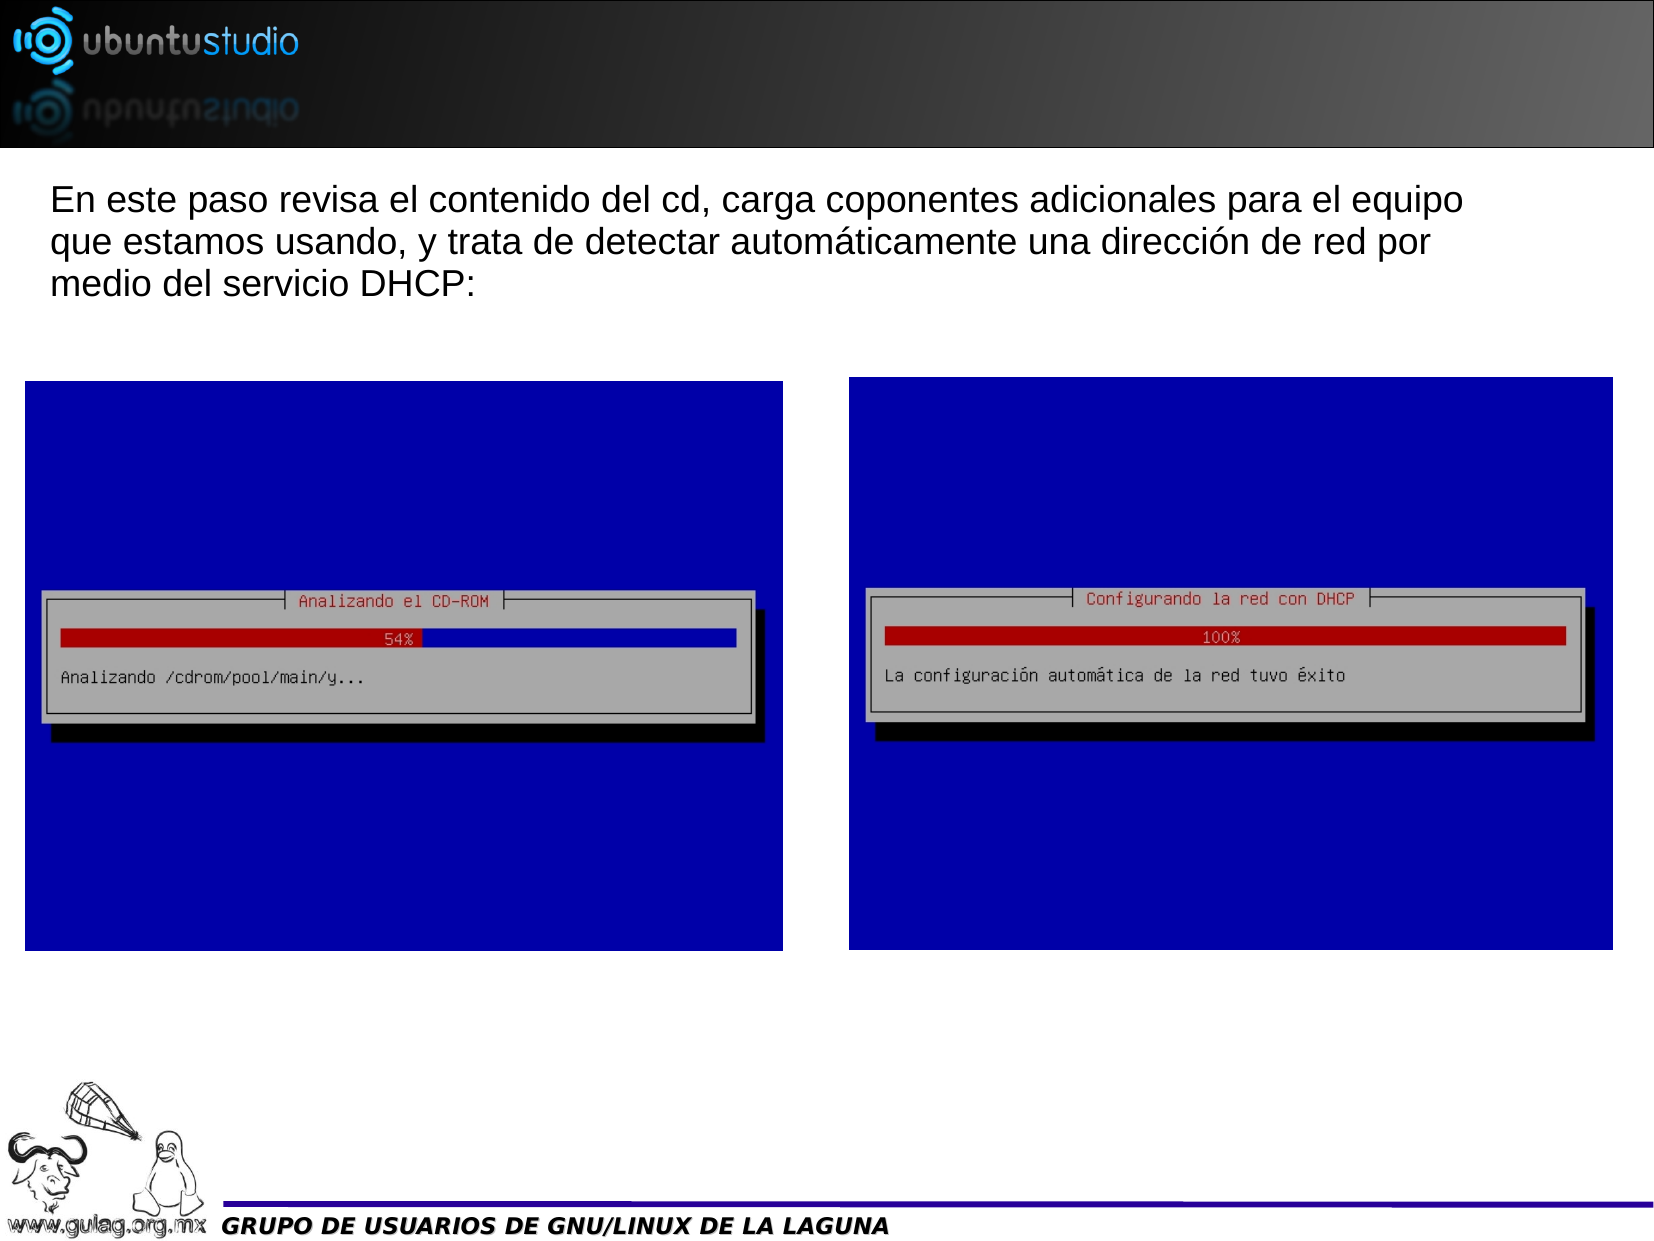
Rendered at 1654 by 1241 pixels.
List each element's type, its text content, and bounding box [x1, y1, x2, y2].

picture [25, 381, 783, 951]
picture [849, 377, 1613, 951]
picture [11, 5, 300, 148]
picture [5, 1079, 207, 1241]
text_box [0, 0, 1654, 148]
text_box En este paso revisa el contenido del cd, carga coponentes adicionales para el equipo que estamos usando, y trata de detectar automáticamente una dirección de red por medio del servicio DHCP: [35, 171, 1523, 313]
text_box GRUPO DE USUARIOS DE GNU/LINUX DE LA LAGUNA [207, 1205, 906, 1241]
